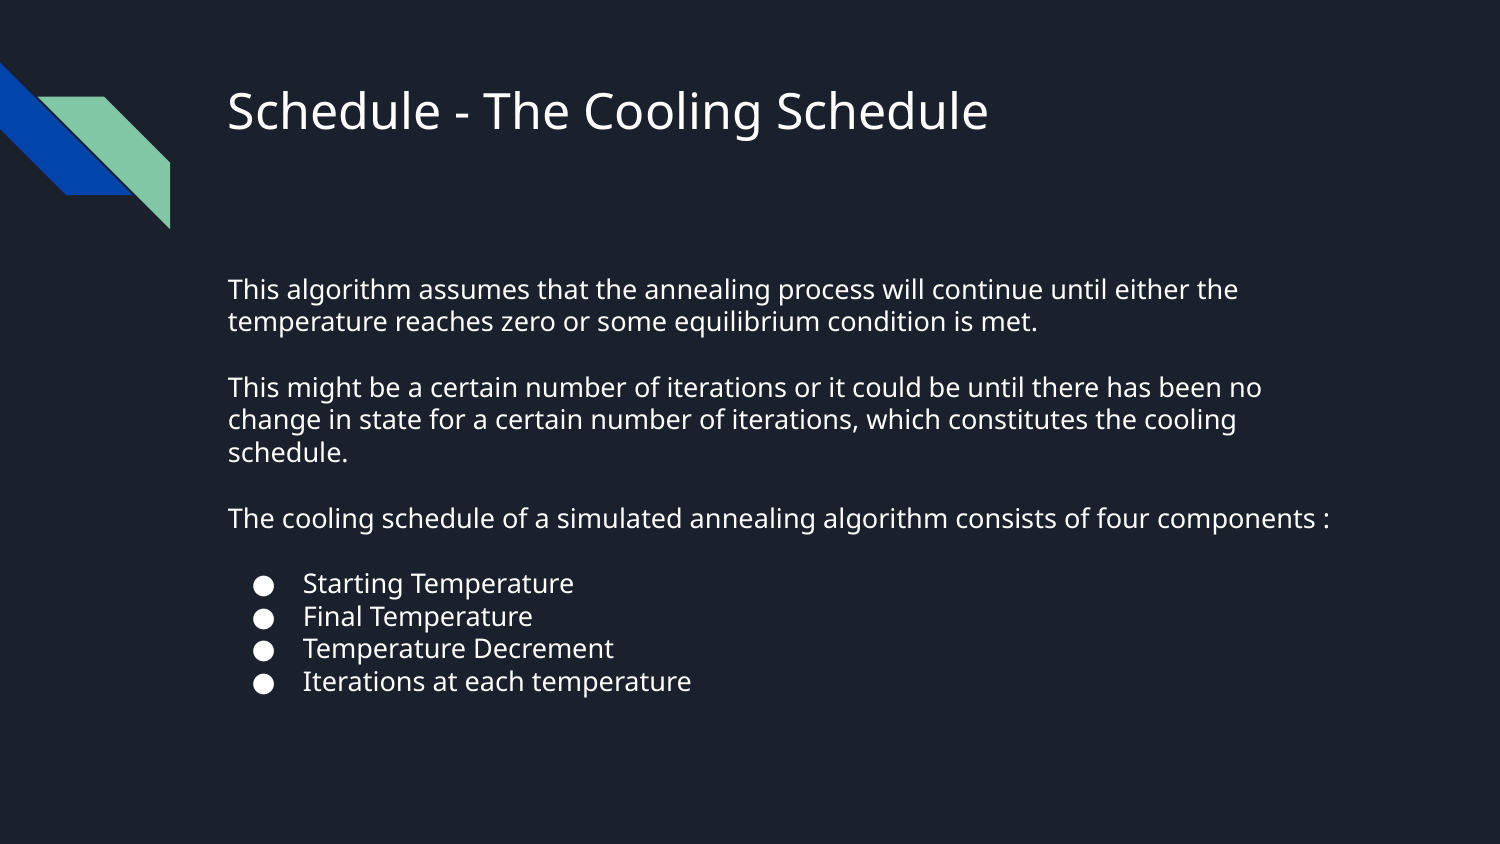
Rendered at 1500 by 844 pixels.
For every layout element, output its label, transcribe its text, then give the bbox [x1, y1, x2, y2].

list This algorithm assumes that the annealing process will continue until either the temperature reaches zero or some equilibrium condition is met. This might be a certain number of iterations or it could be until there has been no change in state for a certain number of iterations, which constitutes the cooling schedule. The cooling schedule of a simulated annealing algorithm consists of four components : Starting Temperature Final Temperature Temperature Decrement Iterations at each temperature [212, 257, 1368, 735]
title Schedule - The Cooling Schedule [212, 64, 1368, 215]
